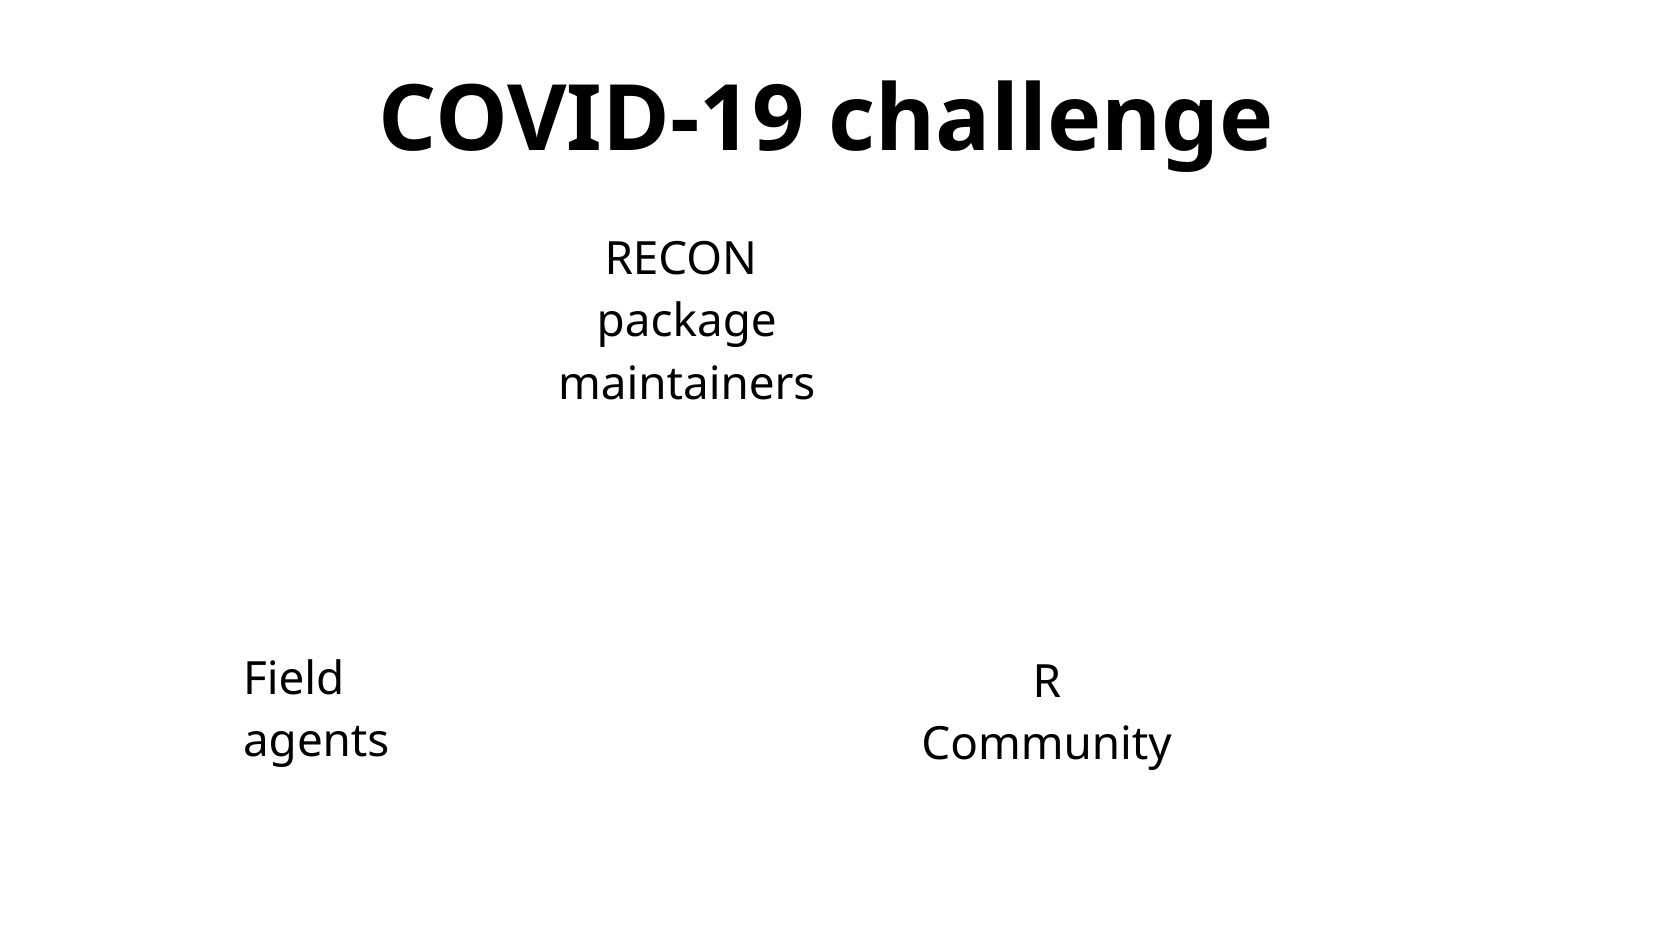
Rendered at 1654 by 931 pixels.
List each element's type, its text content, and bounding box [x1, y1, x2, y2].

text_box R Community [906, 640, 1193, 804]
text_box Field agents [228, 637, 438, 804]
text_box RECON package maintainers [543, 217, 843, 454]
title COVID-19 challenge [82, 37, 1571, 193]
